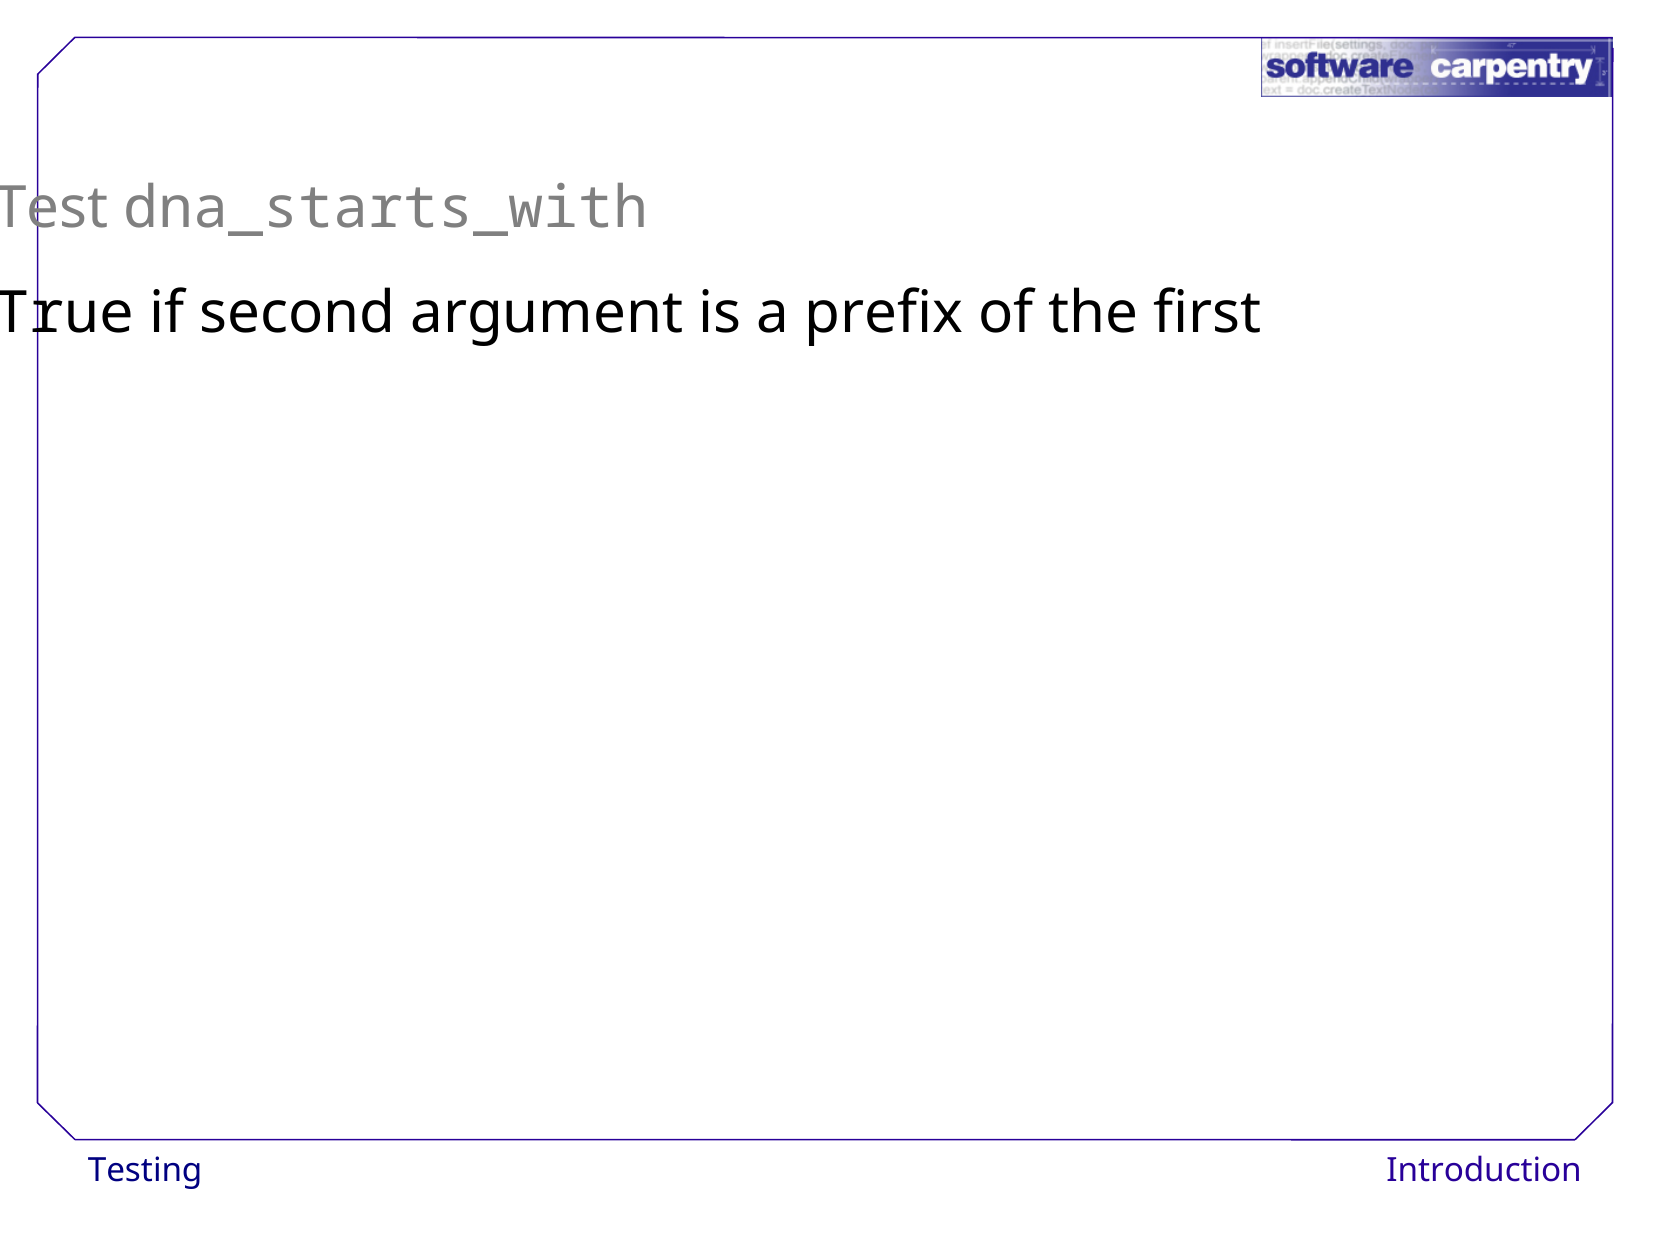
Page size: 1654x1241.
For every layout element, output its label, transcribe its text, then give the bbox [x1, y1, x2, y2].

text_box Test dna_starts_with True if second argument is a prefix of the first [0, 126, 1427, 353]
picture [1261, 39, 1613, 97]
